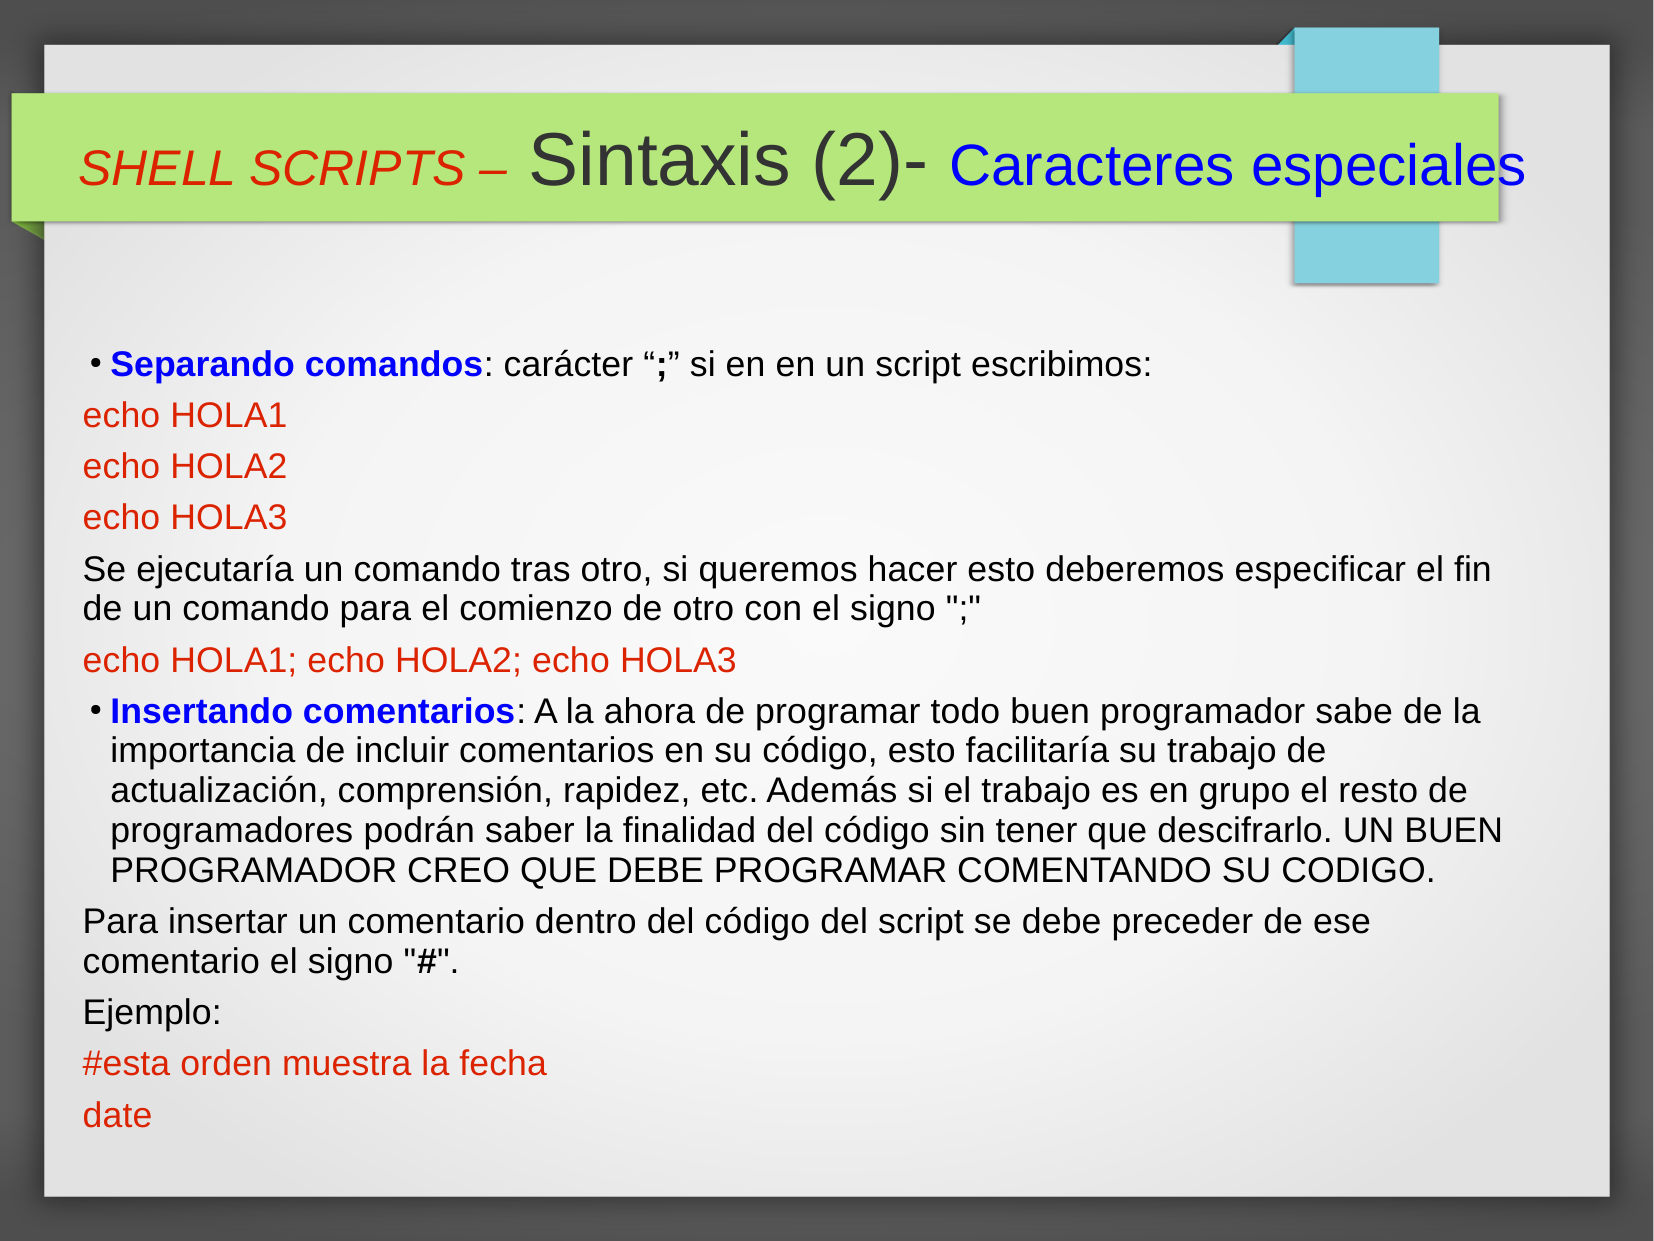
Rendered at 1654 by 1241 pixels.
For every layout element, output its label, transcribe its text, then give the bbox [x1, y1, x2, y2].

list Separando comandos: carácter “;” si en en un script escribimos: echo HOLA1 echo HOLA2 echo HOLA3 Se ejecutaría un comando tras otro, si queremos hacer esto deberemos especificar el fin de un comando para el comienzo de otro con el signo ";" echo HOLA1; echo HOLA2; echo HOLA3 Insertando comentarios: A la ahora de programar todo buen programador sabe de la importancia de incluir comentarios en su código, esto facilitaría su trabajo de actualización, comprensión, rapidez, etc. Además si el trabajo es en grupo el resto de programadores podrán saber la finalidad del código sin tener que descifrarlo. UN BUEN PROGRAMADOR CREO QUE DEBE PROGRAMAR COMENTANDO SU CODIGO. Para insertar un comentario dentro del código del script se debe preceder de ese comentario el signo "#". Ejemplo: #esta orden muestra la fecha date [82, 343, 1538, 1158]
title SHELL SCRIPTS – Sintaxis (2)- Caracteres especiales [23, 106, 1583, 213]
picture [0, 0, 1654, 1241]
